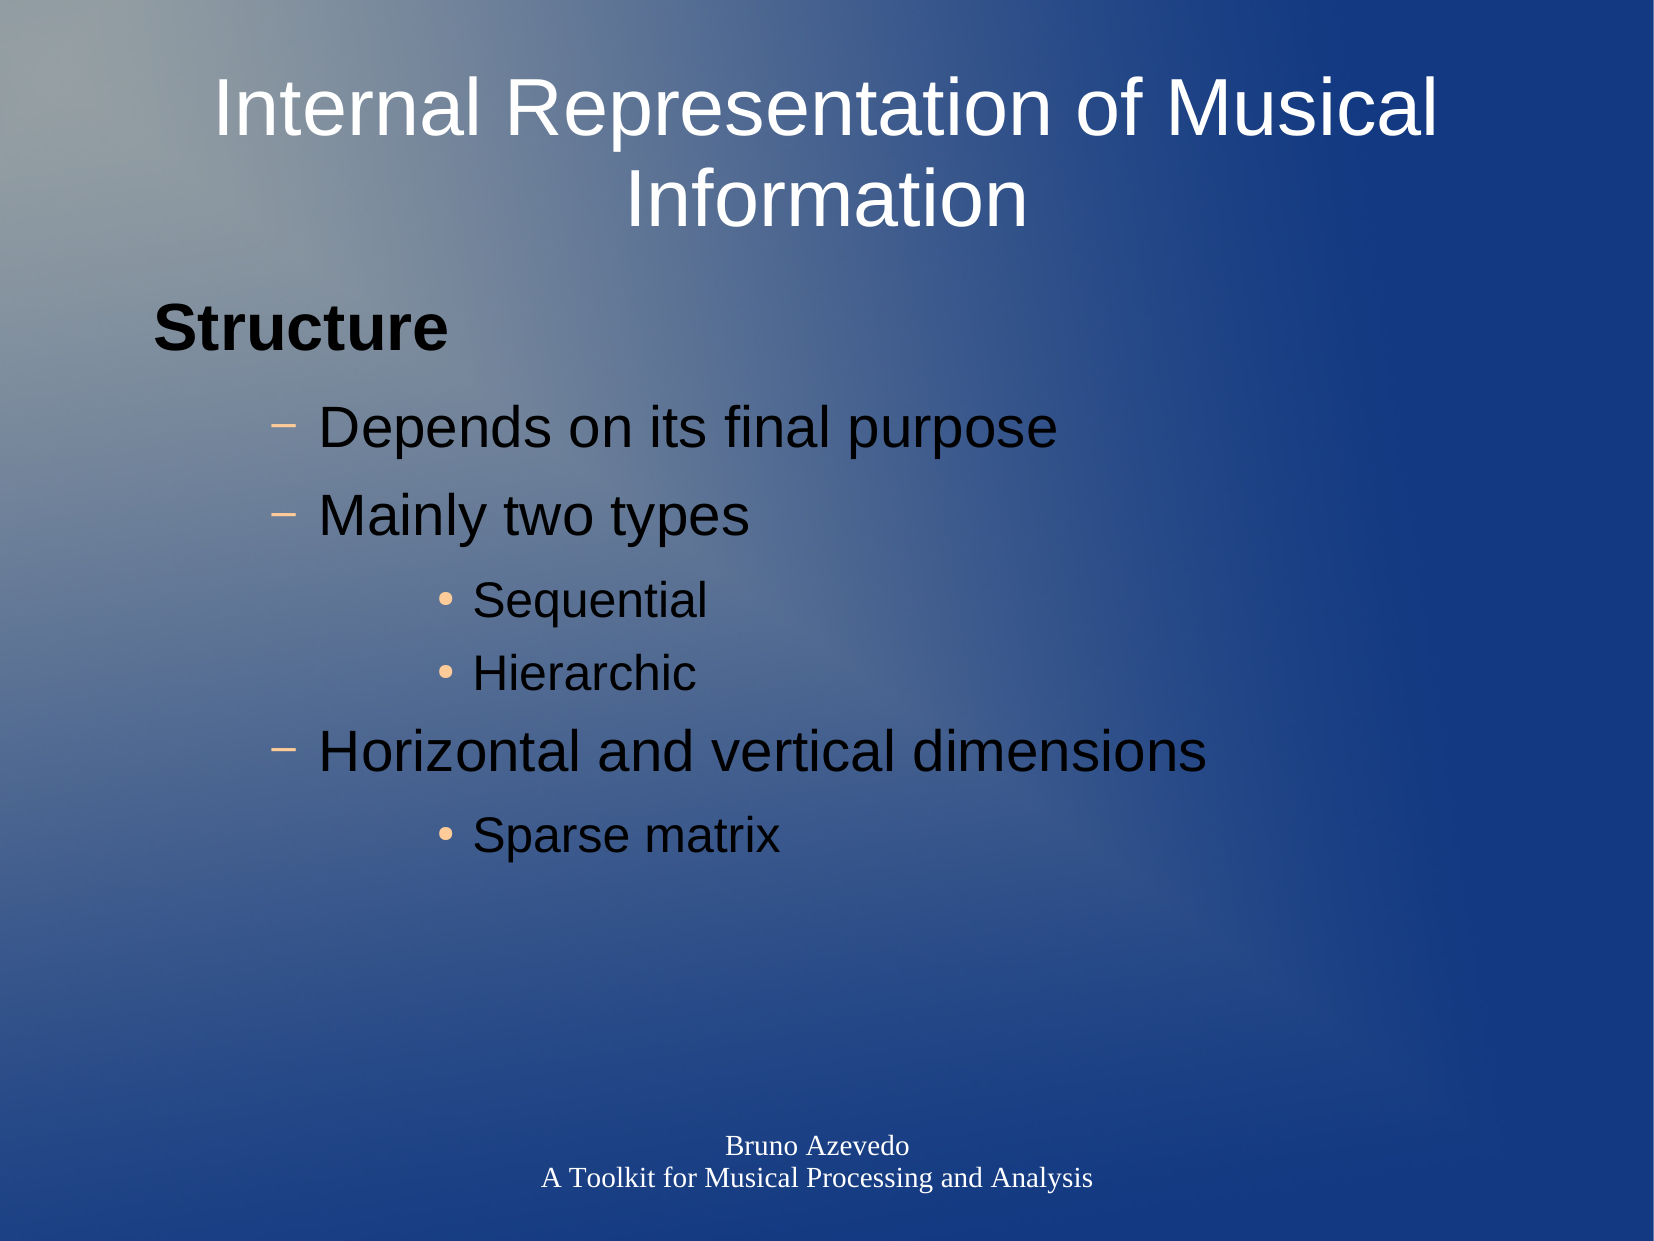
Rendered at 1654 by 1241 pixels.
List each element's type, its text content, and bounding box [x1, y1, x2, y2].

picture [0, 0, 1654, 1241]
list Structure Depends on its final purpose Mainly two types Sequential Hierarchic Horizontal and vertical dimensions Sparse matrix [82, 290, 1571, 1010]
title Internal Representation of Musical Information [82, 49, 1571, 257]
